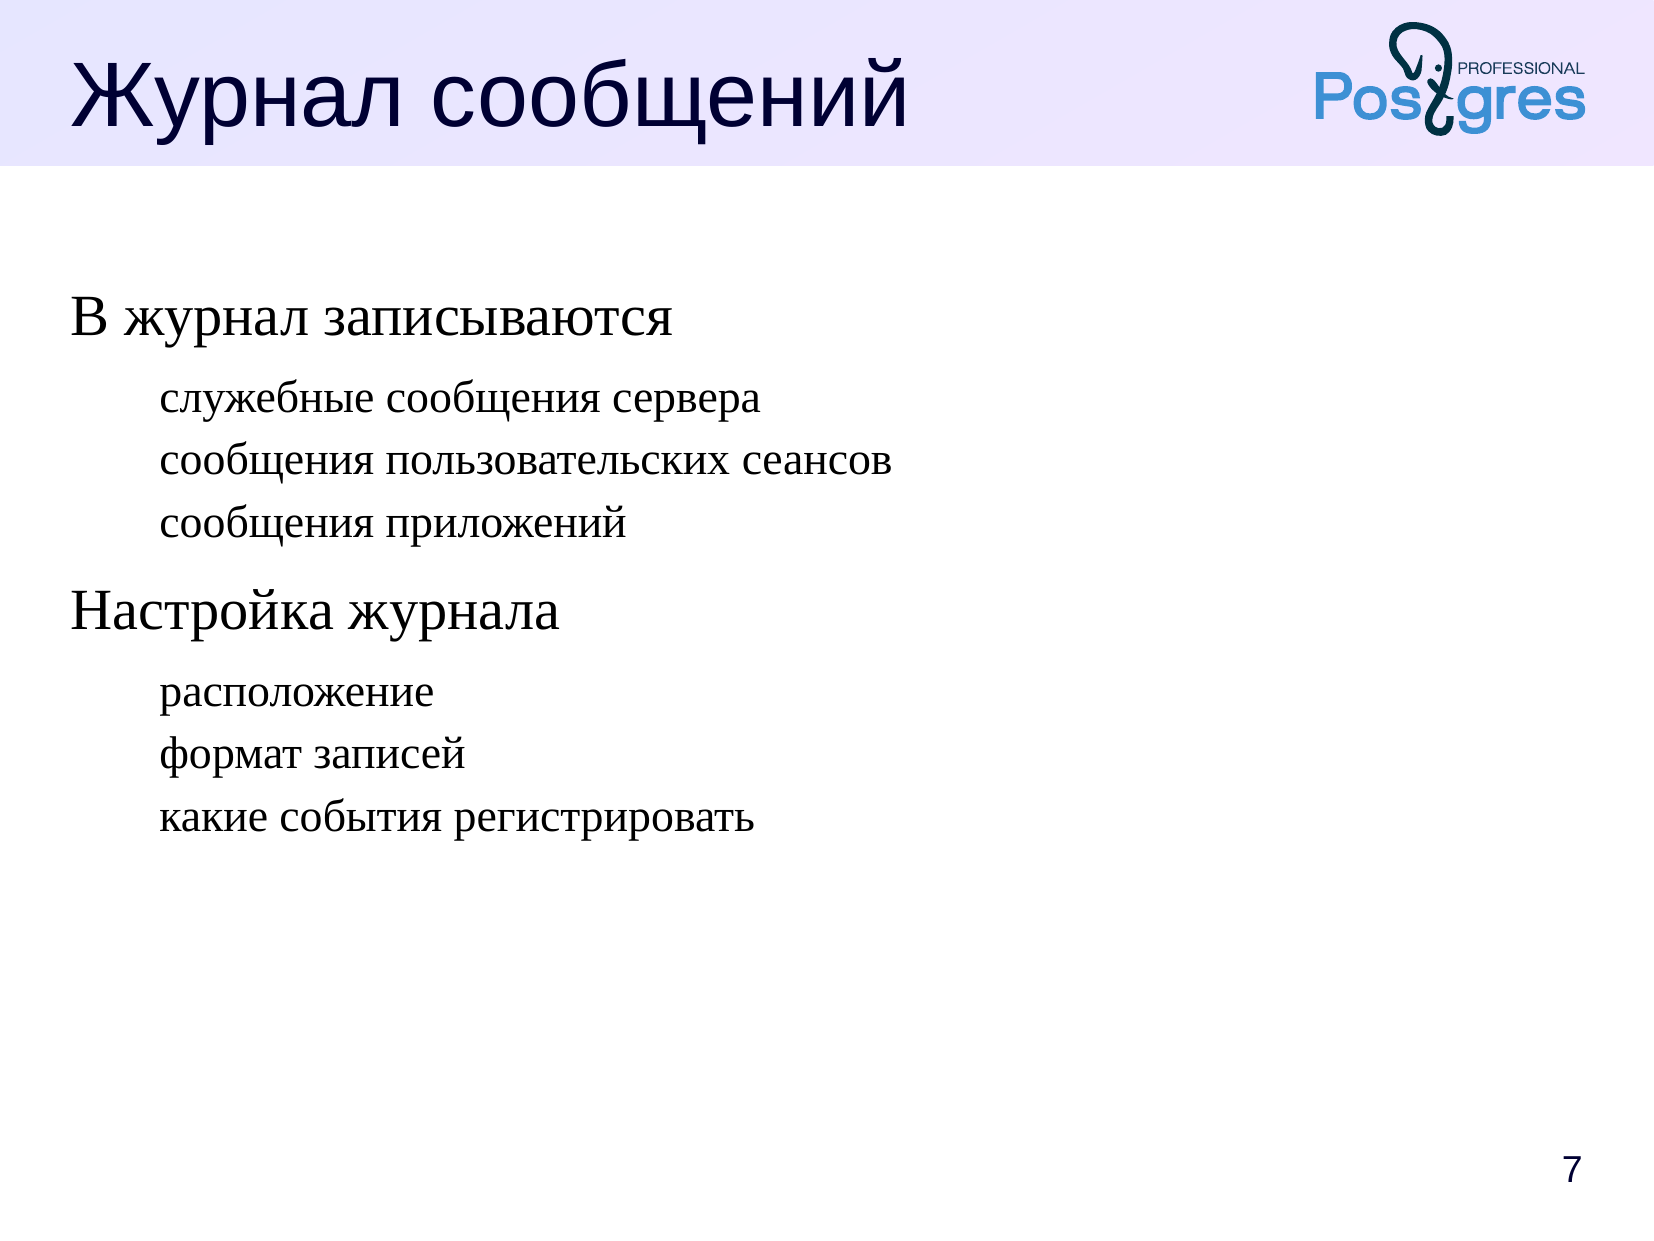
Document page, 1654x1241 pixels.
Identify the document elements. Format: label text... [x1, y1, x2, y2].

title Журнал сообщений [70, 43, 1241, 147]
list В журнал записываются служебные сообщения сервера сообщения пользовательских сеансов сообщения приложений Настройка журнала расположение формат записей какие события регистрировать [70, 283, 1583, 1134]
